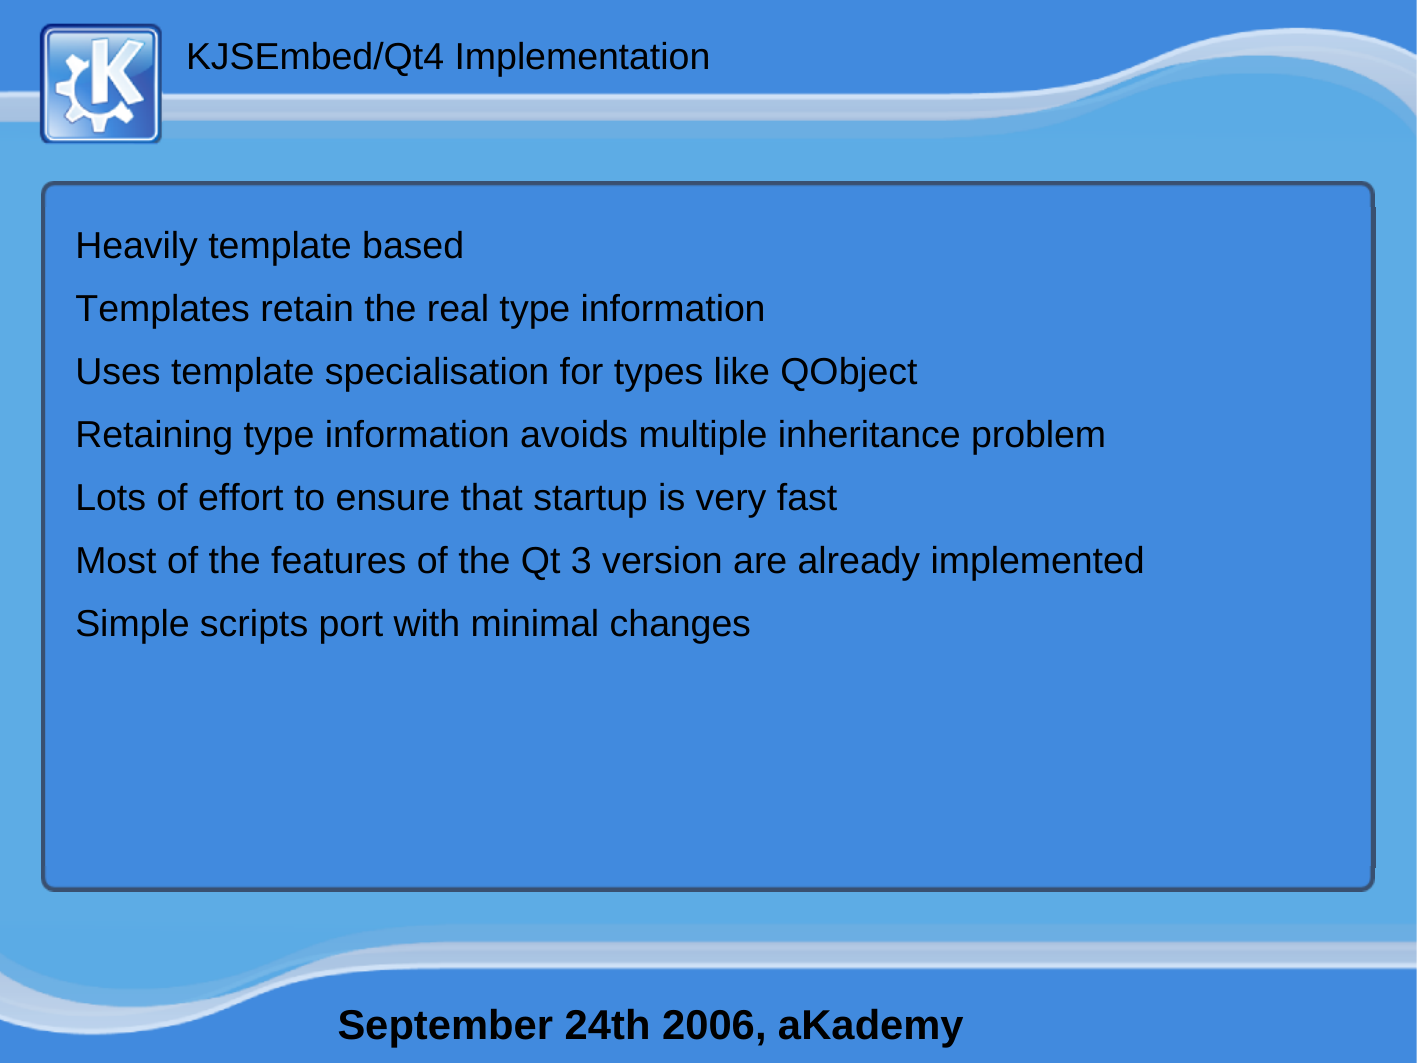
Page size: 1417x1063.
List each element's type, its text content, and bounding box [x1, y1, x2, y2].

text_box KJSEmbed/Qt4 Implementation [171, 27, 1048, 127]
picture [0, 0, 1417, 1063]
text_box Heavily template based Templates retain the real type information Uses template specialisation for types like QObject Retaining type information avoids multiple inheritance problem Lots of effort to ensure that startup is very fast Most of the features of the Qt 3 version are already implemented Simple scripts port with minimal changes [50, 196, 1351, 632]
